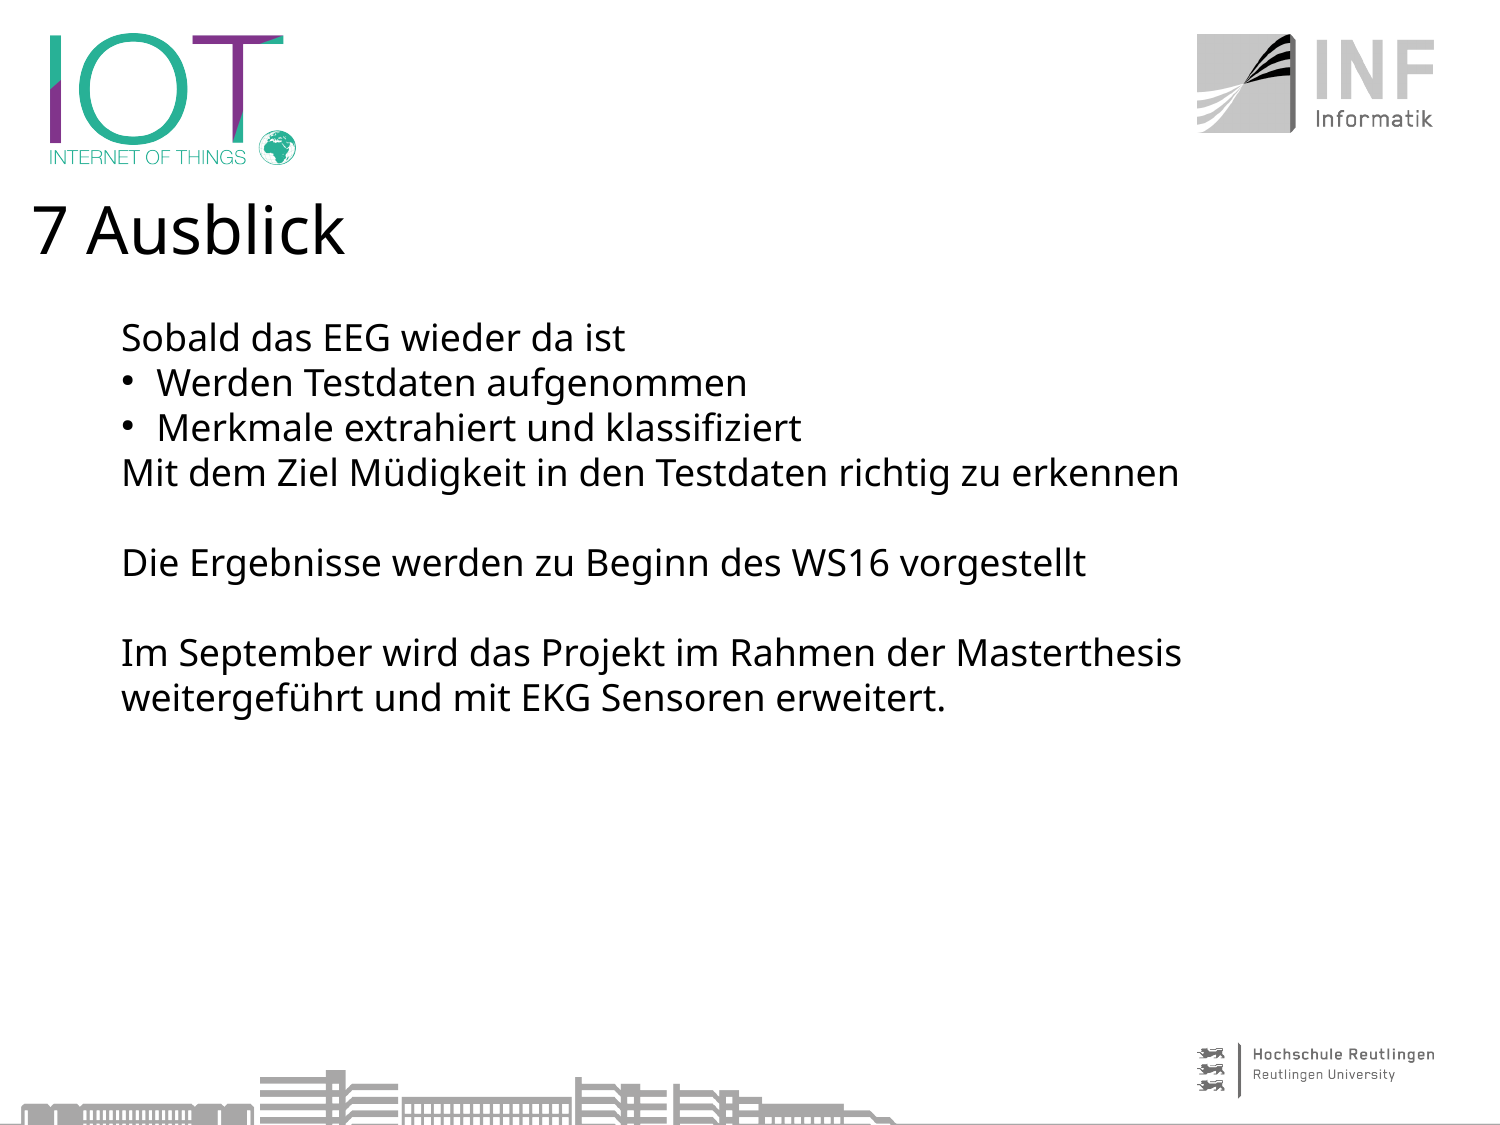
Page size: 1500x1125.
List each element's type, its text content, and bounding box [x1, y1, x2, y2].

picture [50, 33, 296, 165]
picture [1197, 34, 1434, 133]
picture [0, 1042, 1500, 1125]
text_box Sobald das EEG wieder da ist Werden Testdaten aufgenommen Merkmale extrahiert und klassifiziert Mit dem Ziel Müdigkeit in den Testdaten richtig zu erkennen Die Ergebnisse werden zu Beginn des WS16 vorgestellt Im September wird das Projekt im Rahmen der Masterthesis weitergeführt und mit EKG Sensoren erweitert. [106, 307, 1430, 1040]
text_box 7 Ausblick [16, 180, 1464, 284]
